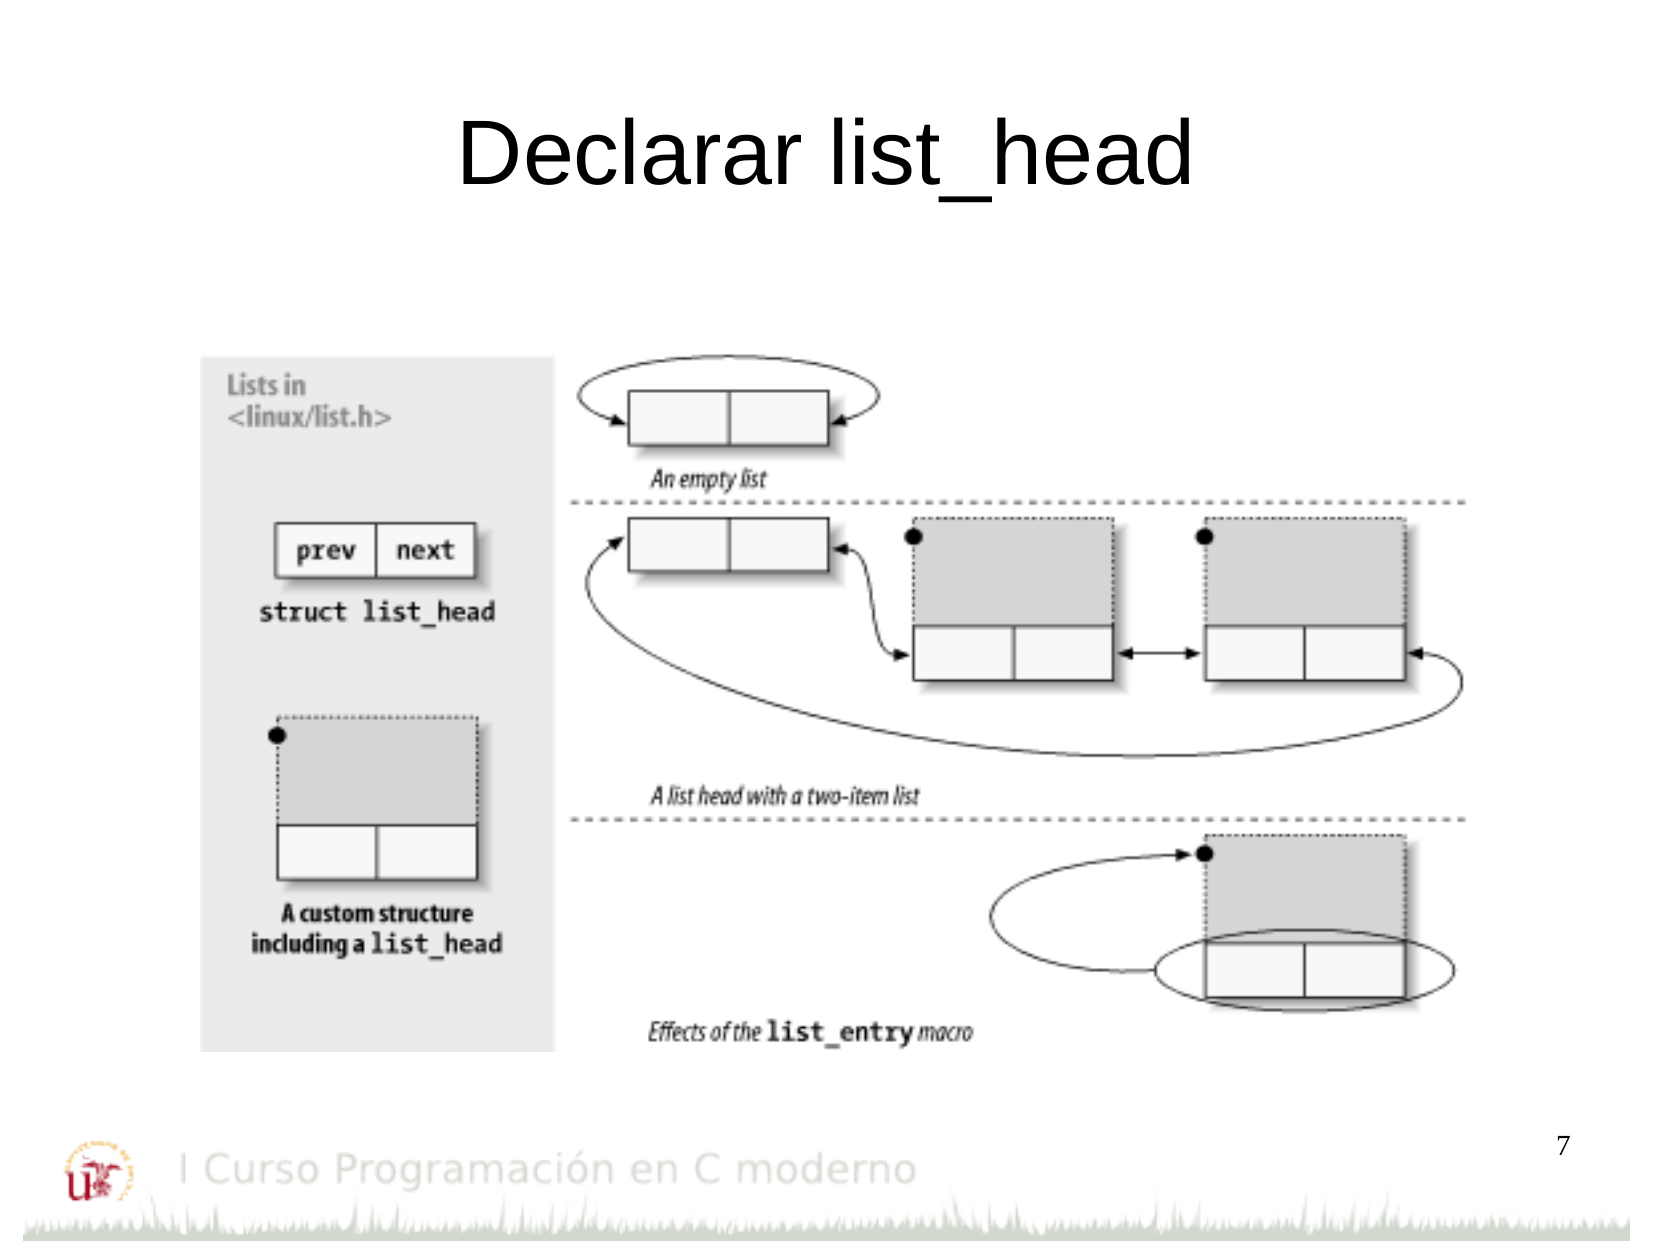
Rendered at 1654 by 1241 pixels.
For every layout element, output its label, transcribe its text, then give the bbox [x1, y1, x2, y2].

picture [23, 1136, 1630, 1241]
title Declarar list_head [82, 49, 1571, 257]
picture [200, 353, 1477, 1052]
